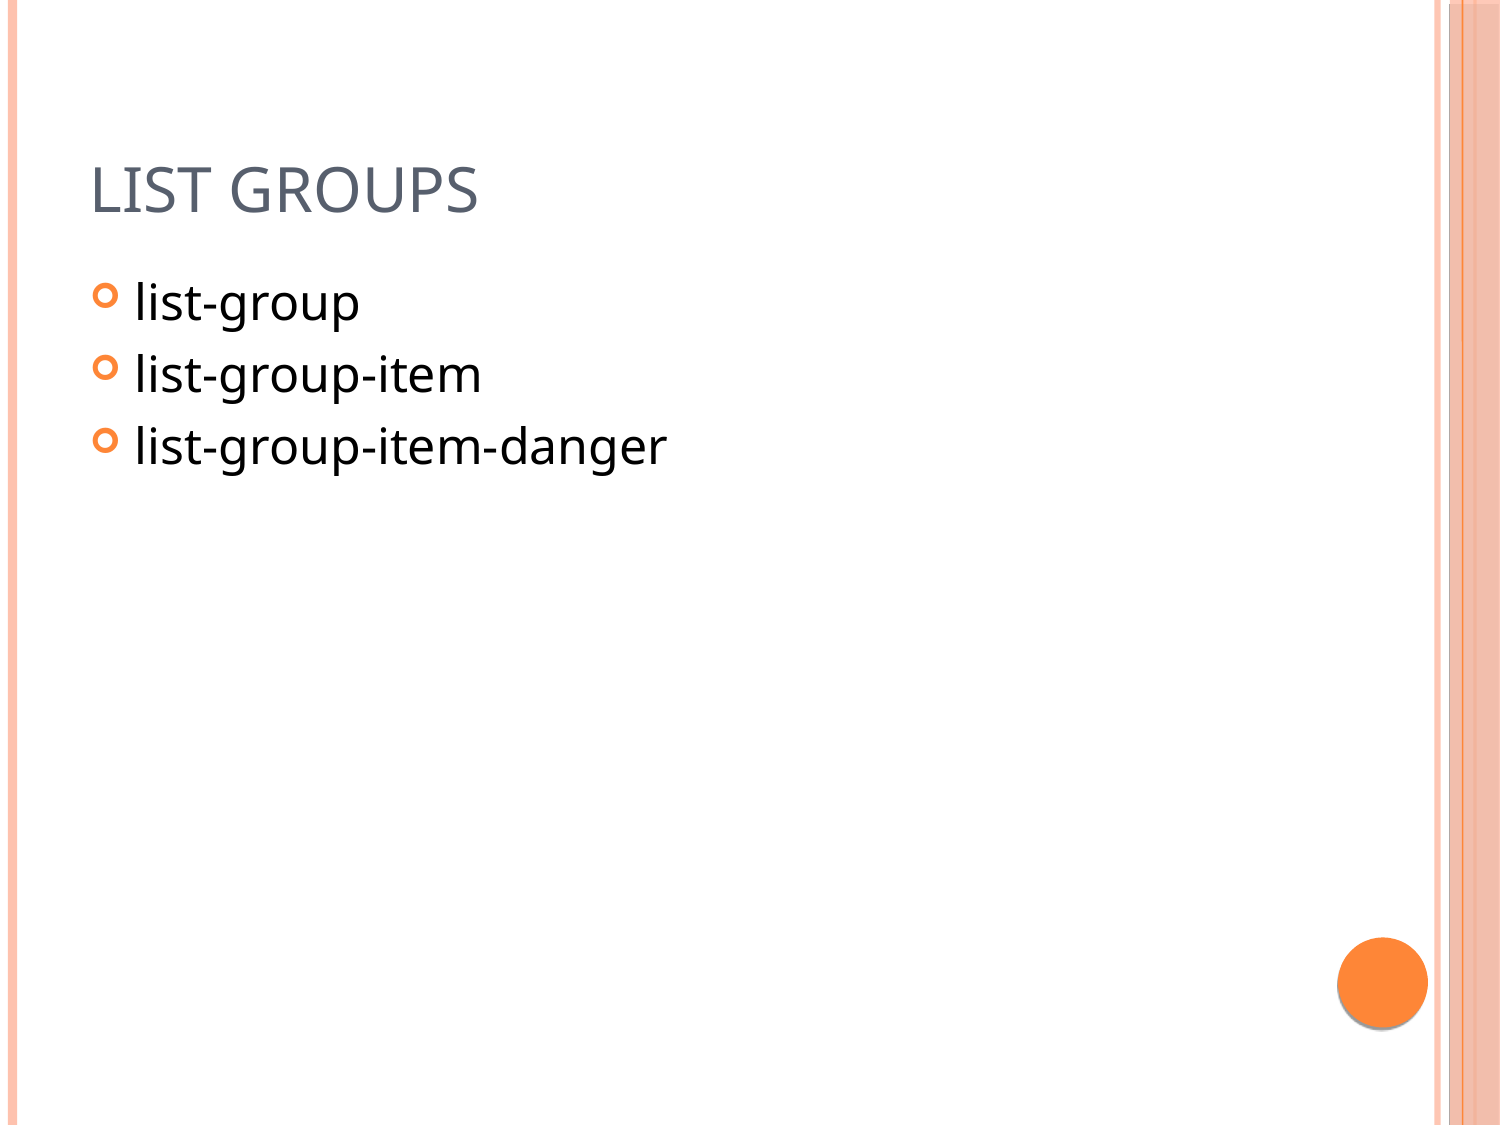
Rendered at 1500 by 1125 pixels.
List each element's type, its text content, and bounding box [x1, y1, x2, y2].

title List Groups [75, 45, 1300, 233]
list list-group list-group-item list-group-item-danger [75, 262, 1300, 1062]
